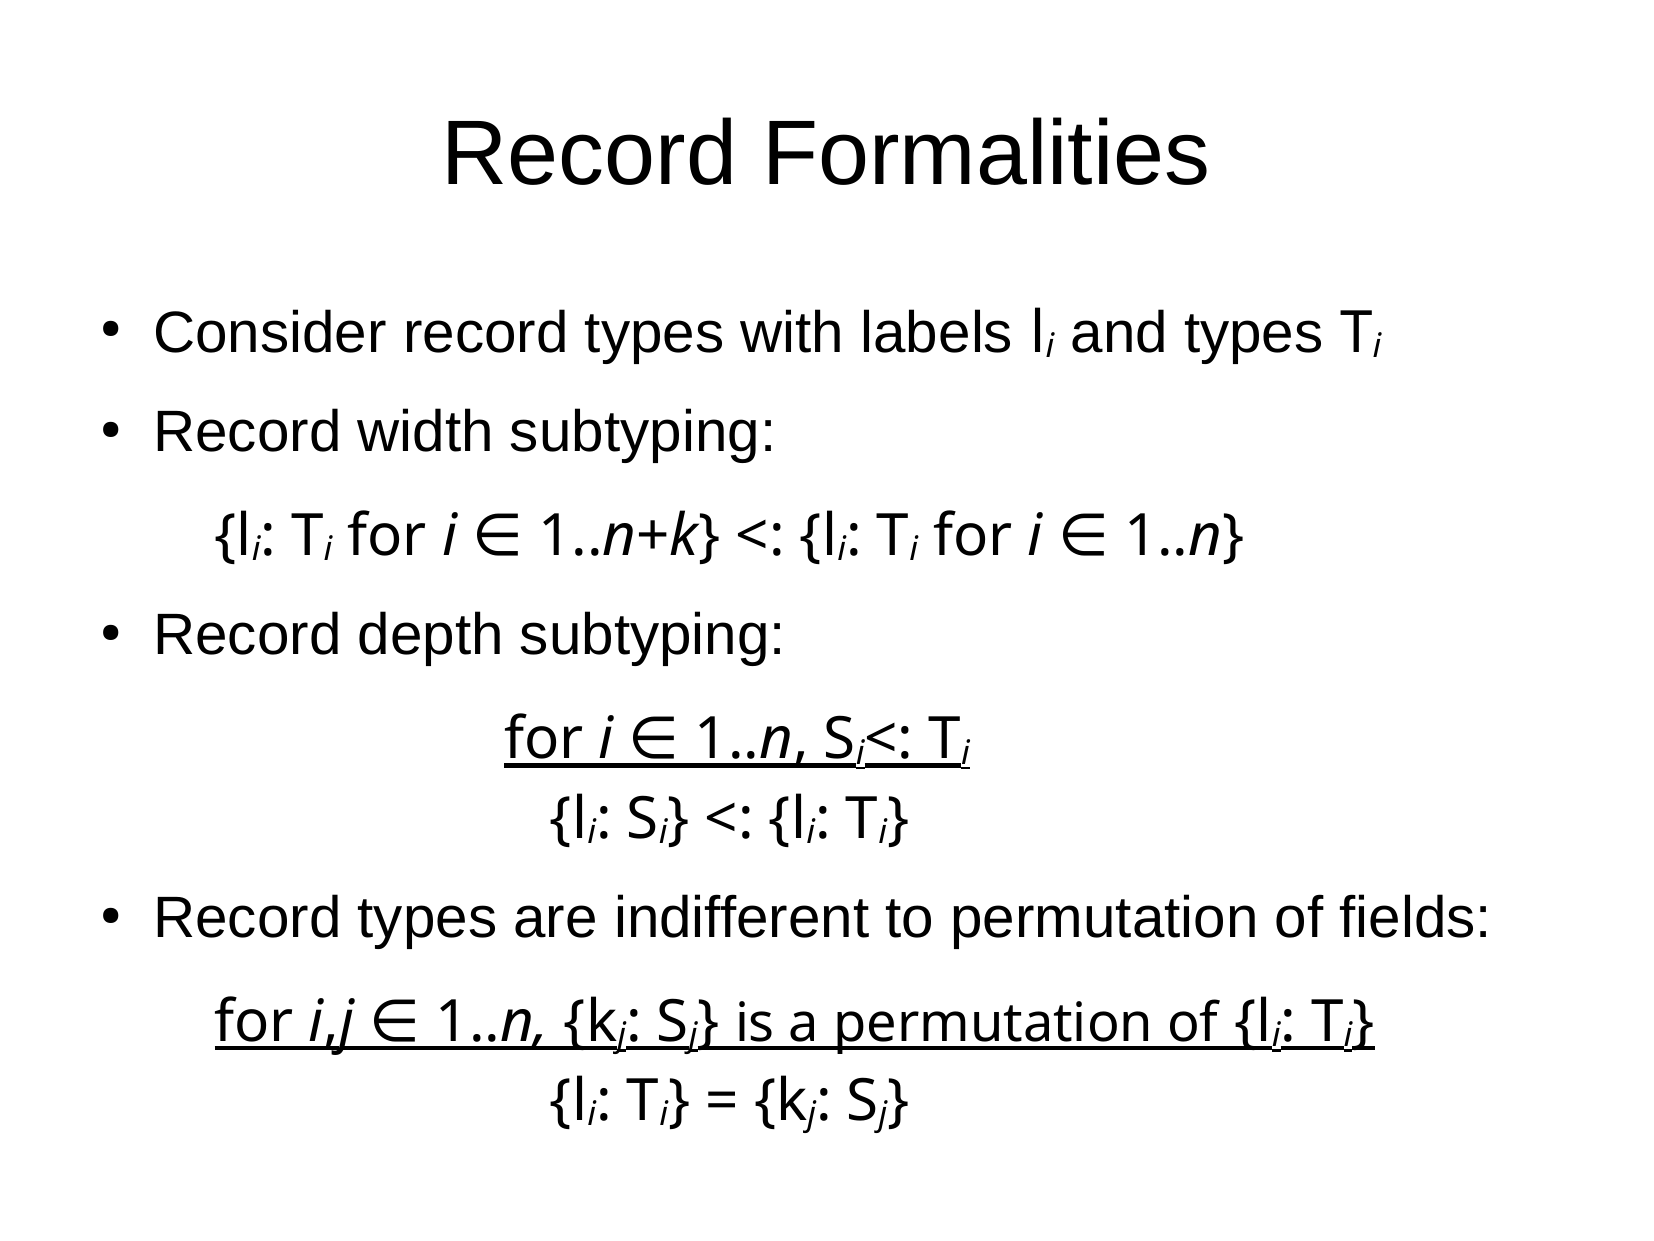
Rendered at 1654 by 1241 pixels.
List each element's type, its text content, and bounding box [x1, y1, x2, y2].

list Consider record types with labels li and types Ti Record width subtyping: {li: Ti for i ∈ 1..n+k} <: {li: Ti for i ∈ 1..n} Record depth subtyping: for i ∈ 1..n, Si<: Ti {li: Si} <: {li: Ti} Record types are indifferent to permutation of fields: for i,j ∈ 1..n, {kj: Sj} is a permutation of {li: Ti} {li: Ti} = {kj: Sj} [82, 290, 1571, 1202]
title Record Formalities [82, 49, 1571, 257]
